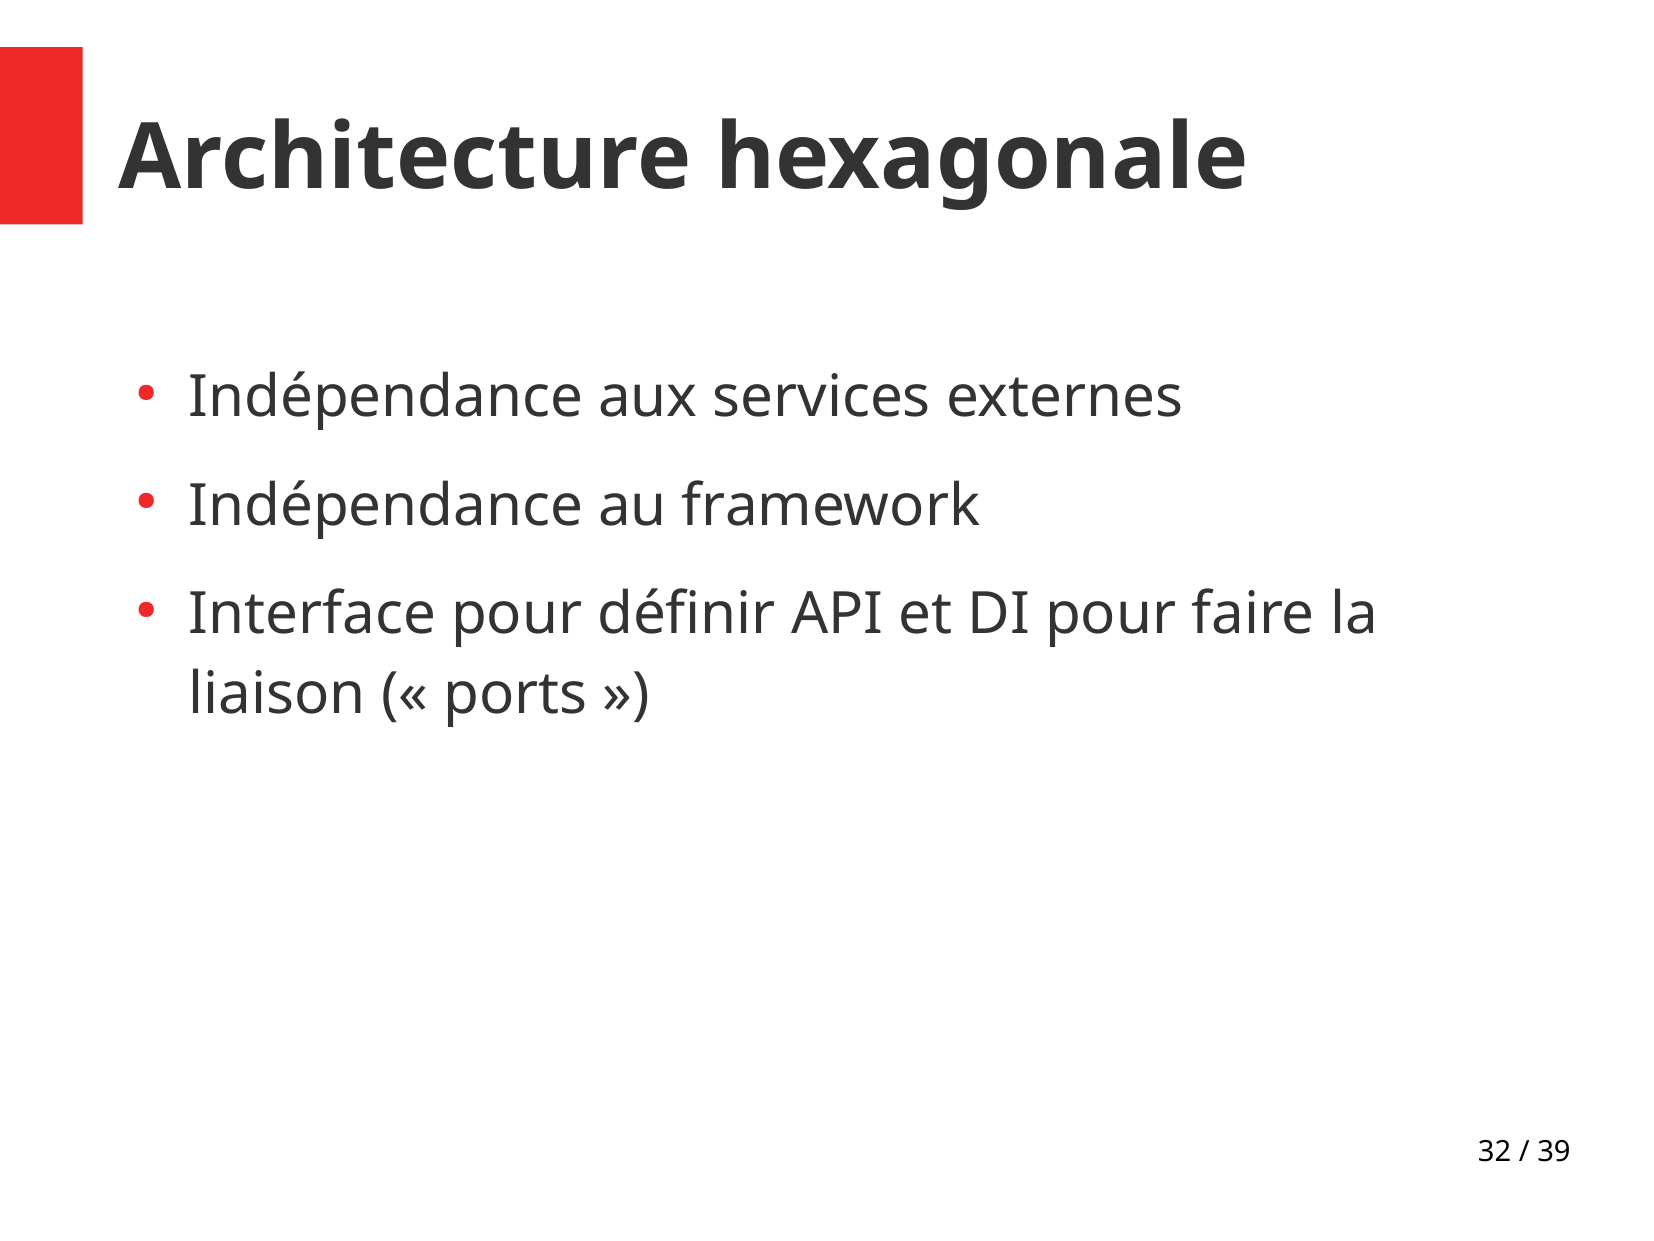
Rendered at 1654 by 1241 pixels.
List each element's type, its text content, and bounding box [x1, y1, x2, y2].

title Architecture hexagonale [118, 49, 1571, 257]
list Indépendance aux services externes Indépendance au framework Interface pour définir API et DI pour faire la liaison (« ports ») [118, 354, 1536, 1074]
